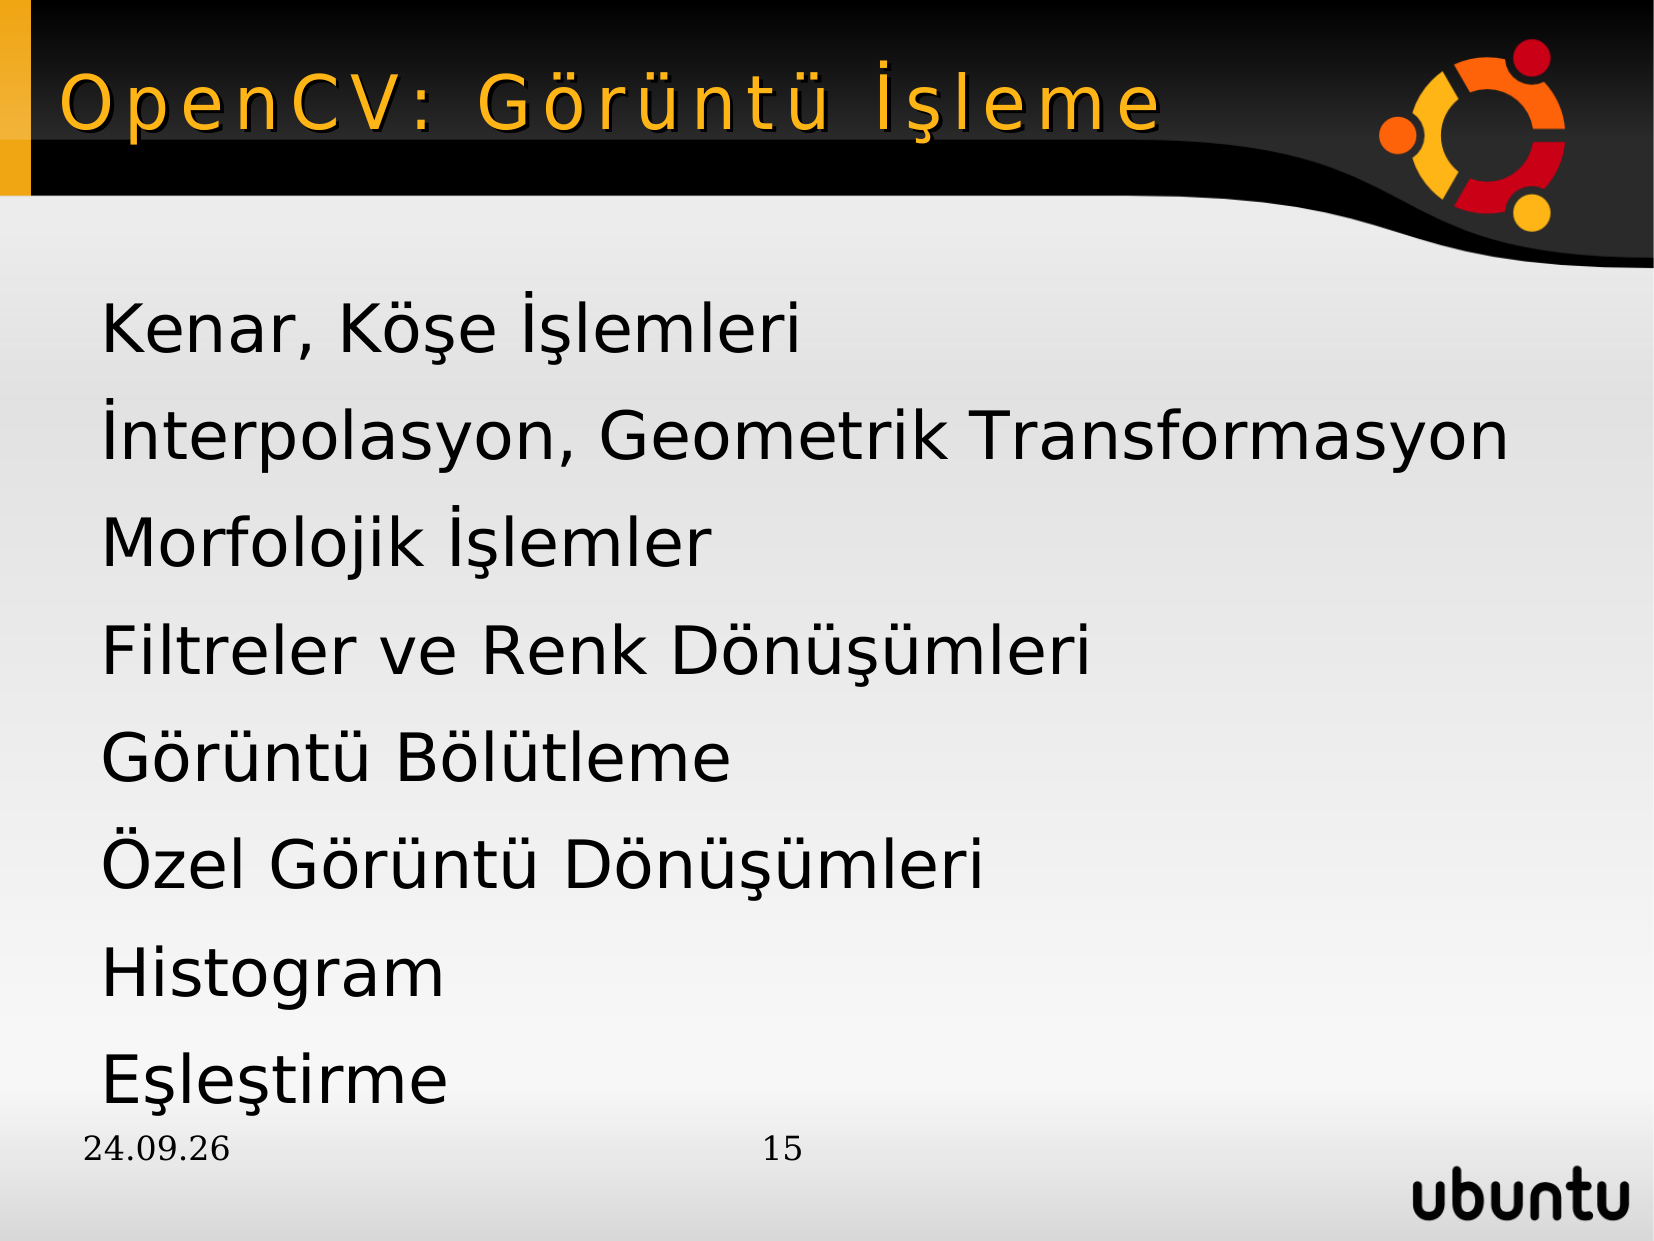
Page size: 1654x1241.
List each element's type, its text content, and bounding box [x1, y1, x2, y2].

title OpenCV: Görüntü İşleme [59, 36, 1270, 171]
list Kenar, Köşe İşlemleri İnterpolasyon, Geometrik Transformasyon Morfolojik İşlemler Filtreler ve Renk Dönüşümleri Görüntü Bölütleme Özel Görüntü Dönüşümleri Histogram Eşleştirme [82, 290, 1571, 1120]
picture [0, 0, 1654, 1241]
